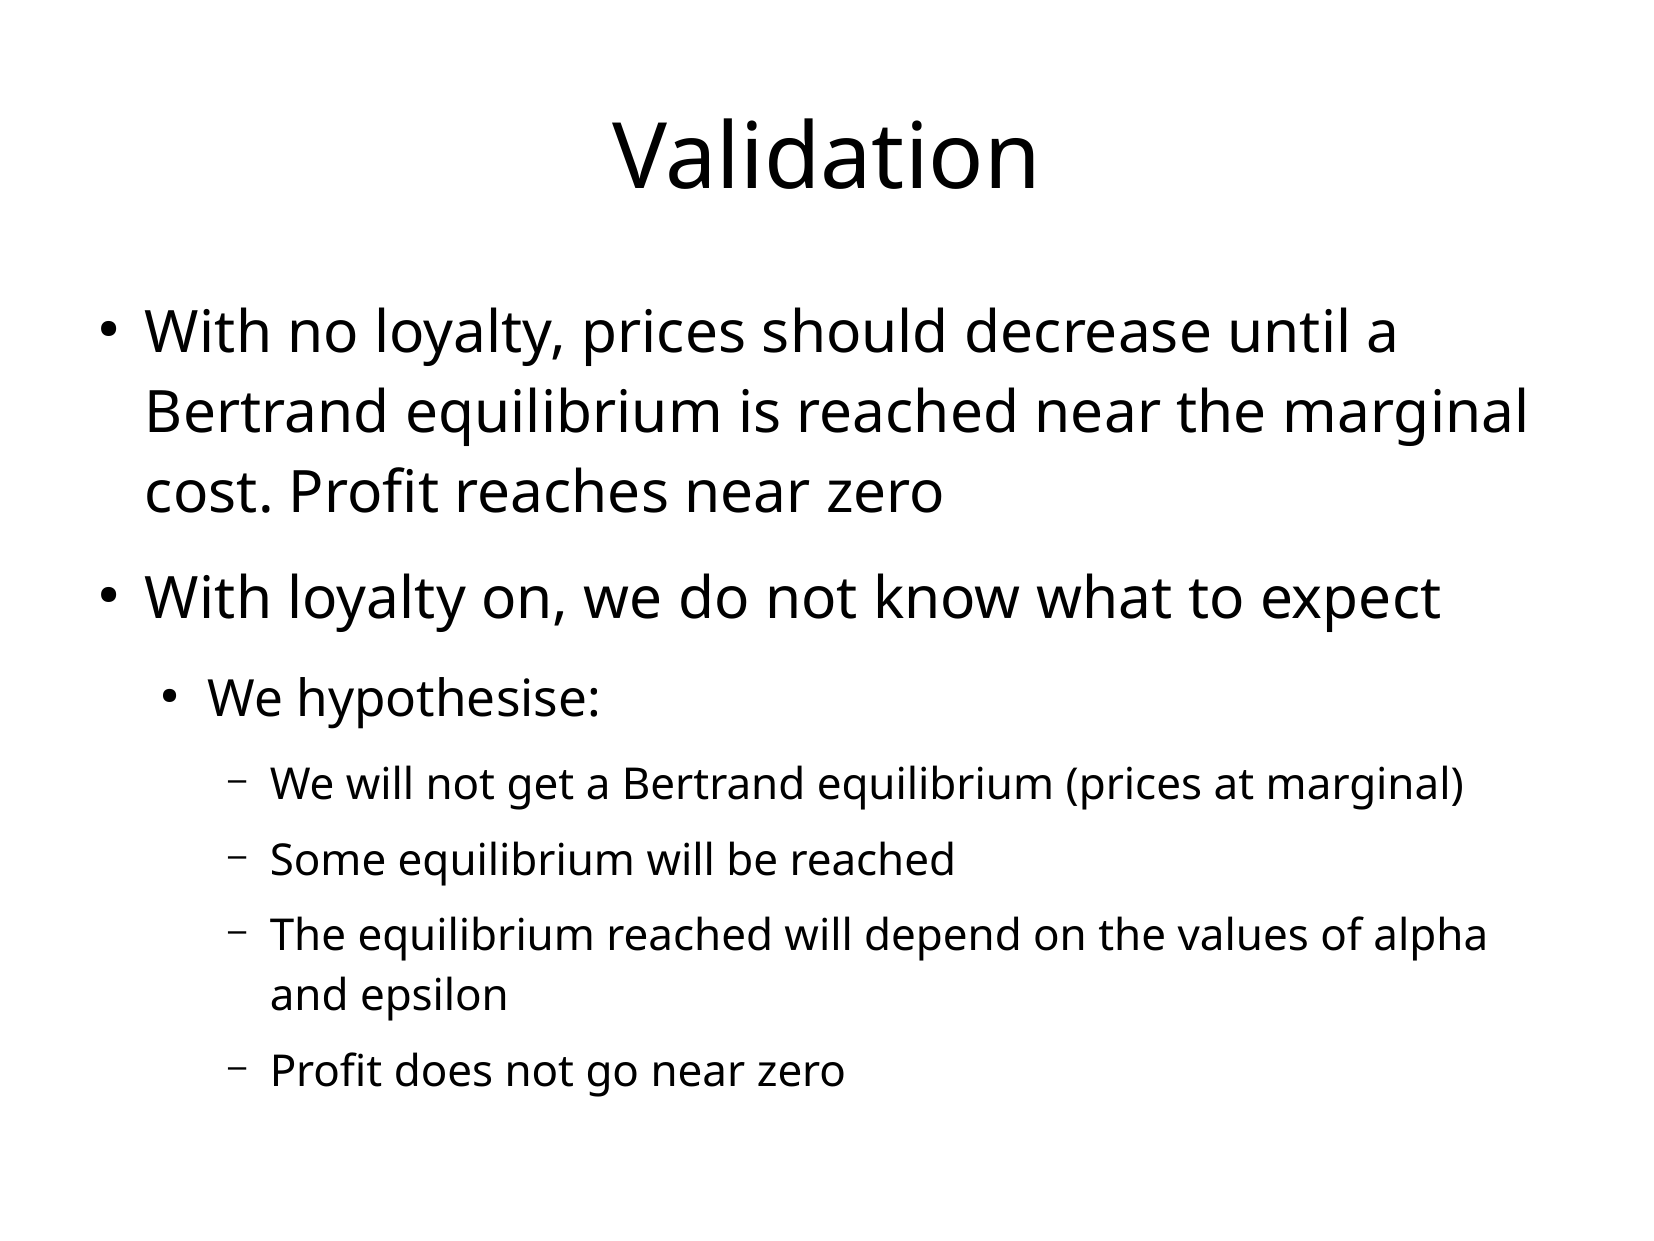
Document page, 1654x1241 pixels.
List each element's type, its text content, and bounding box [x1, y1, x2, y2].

title Validation [82, 49, 1571, 257]
list With no loyalty, prices should decrease until a Bertrand equilibrium is reached near the marginal cost. Profit reaches near zero With loyalty on, we do not know what to expect We hypothesise: We will not get a Bertrand equilibrium (prices at marginal) Some equilibrium will be reached The equilibrium reached will depend on the values of alpha and epsilon Profit does not go near zero [82, 290, 1571, 1109]
